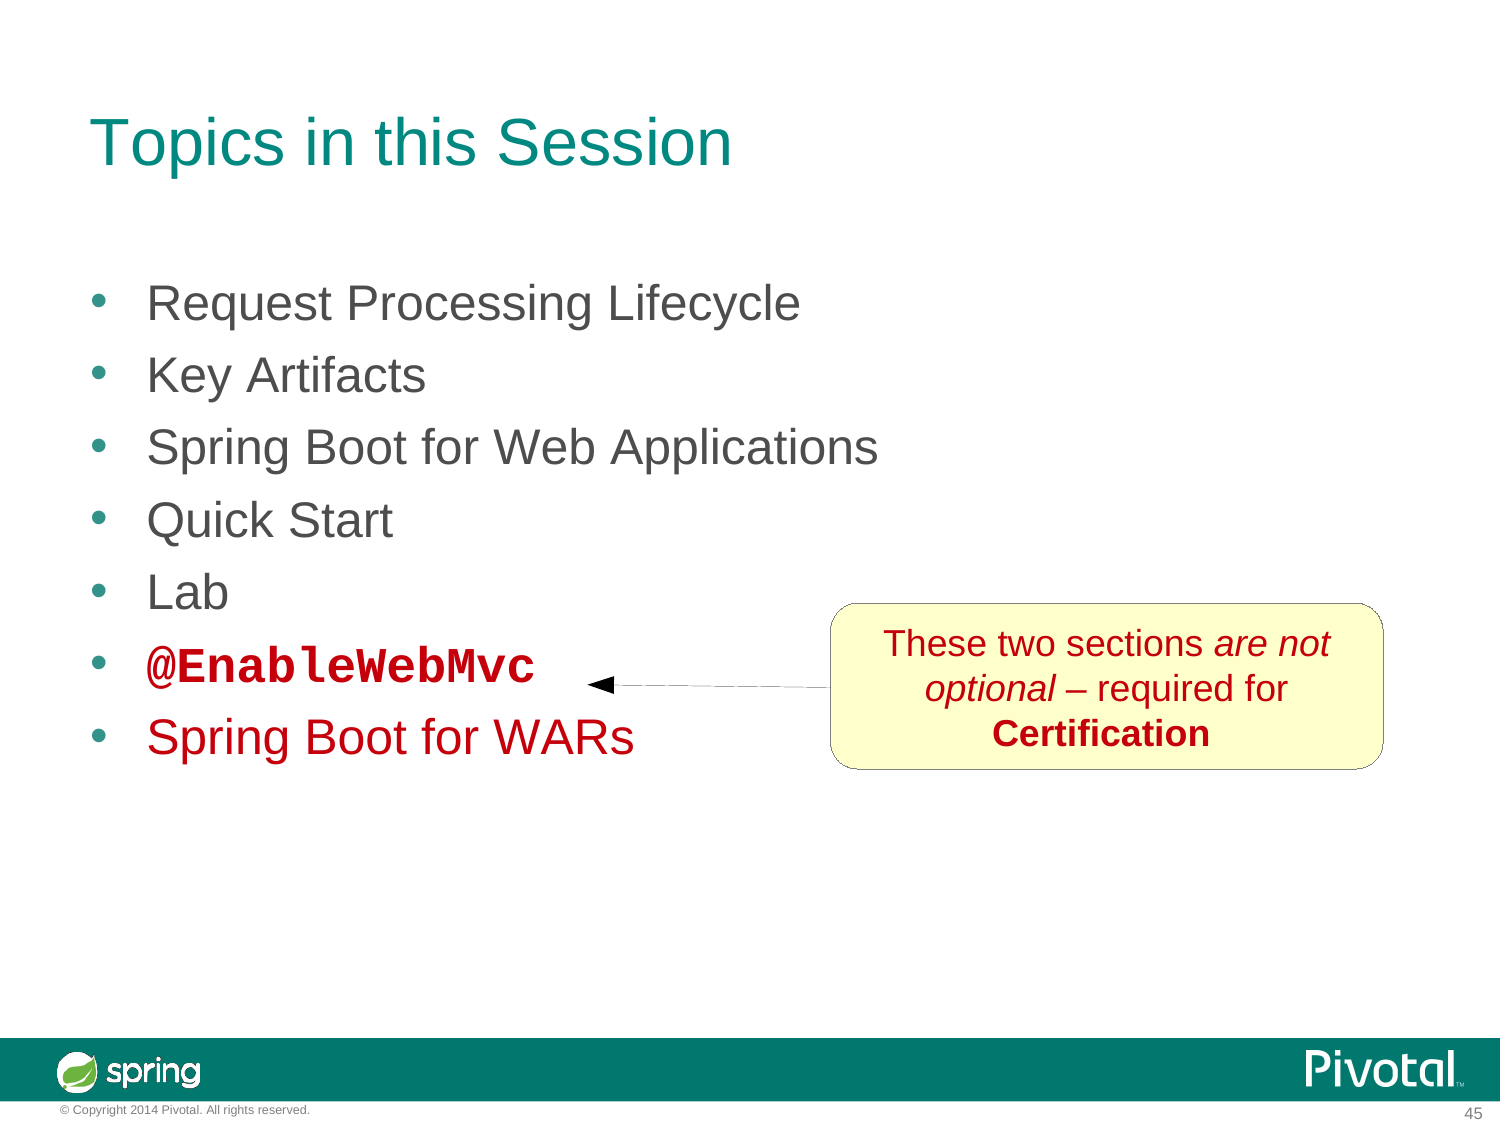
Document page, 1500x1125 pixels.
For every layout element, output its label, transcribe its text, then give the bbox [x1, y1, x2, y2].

picture [32, 1041, 210, 1103]
title Topics in this Session [75, 44, 1426, 233]
picture [1306, 1050, 1464, 1087]
text_box These two sections are not optional – required for Certification [830, 603, 1384, 770]
list Request Processing Lifecycle Key Artifacts Spring Boot for Web Applications Quick Start Lab @EnableWebMvc Spring Boot for WARs [75, 262, 1426, 1005]
